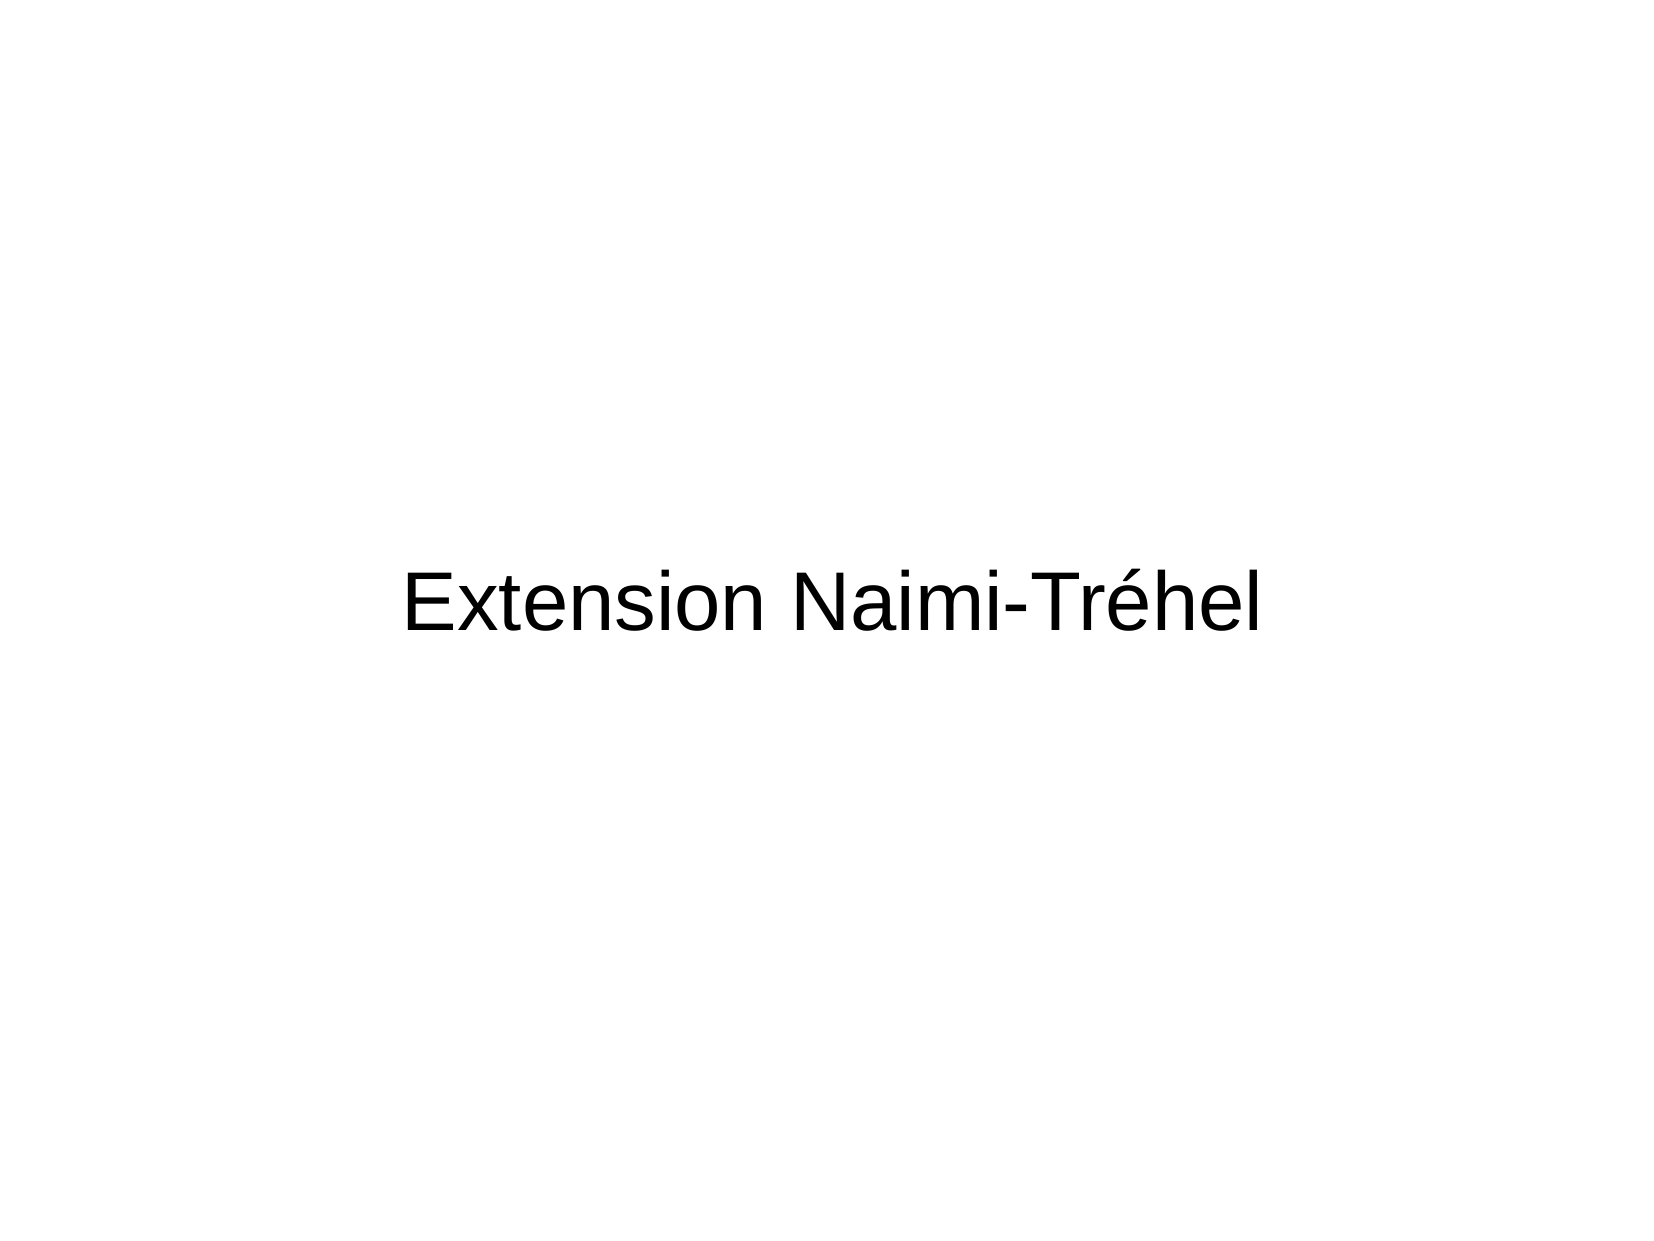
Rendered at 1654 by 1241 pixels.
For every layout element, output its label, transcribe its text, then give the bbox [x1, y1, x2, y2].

text_box Extension Naimi-Tréhel [383, 545, 1477, 659]
